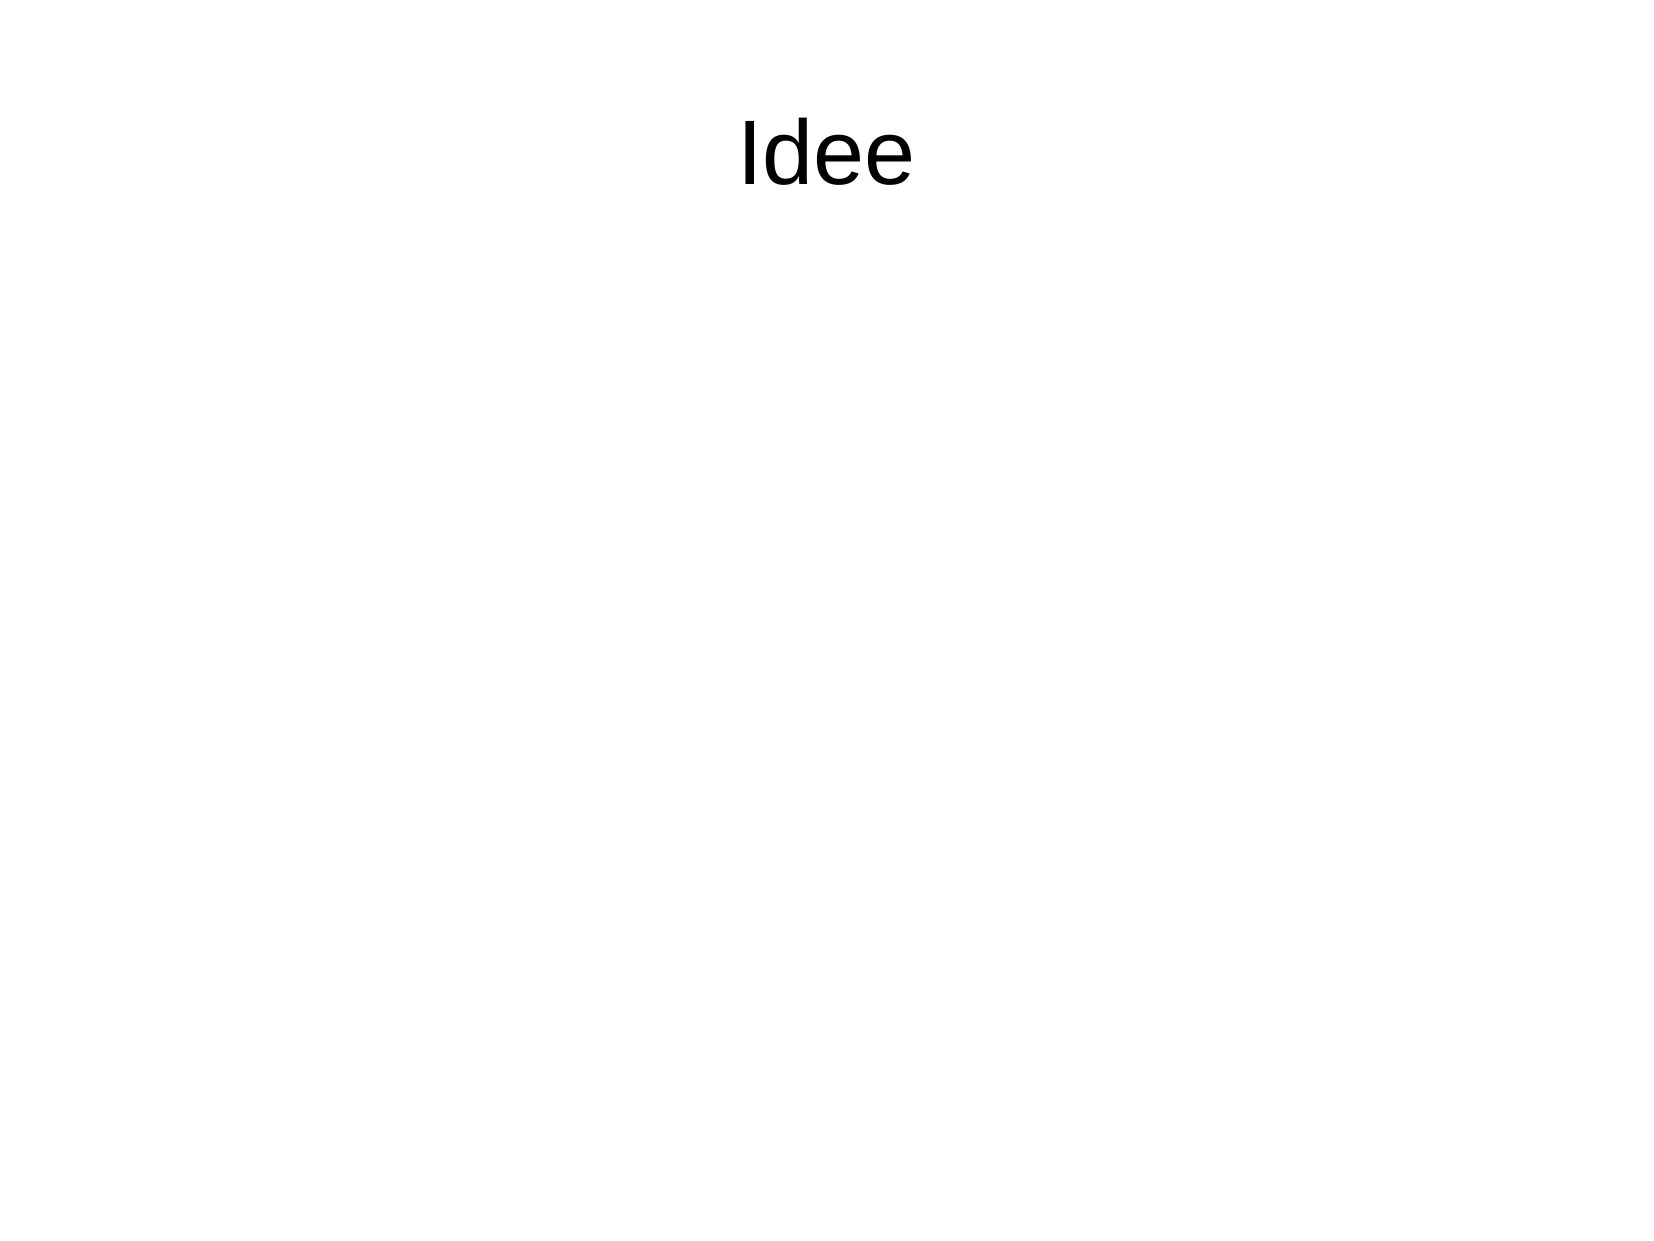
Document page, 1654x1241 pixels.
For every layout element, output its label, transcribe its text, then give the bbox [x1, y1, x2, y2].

title Idee [82, 49, 1571, 257]
